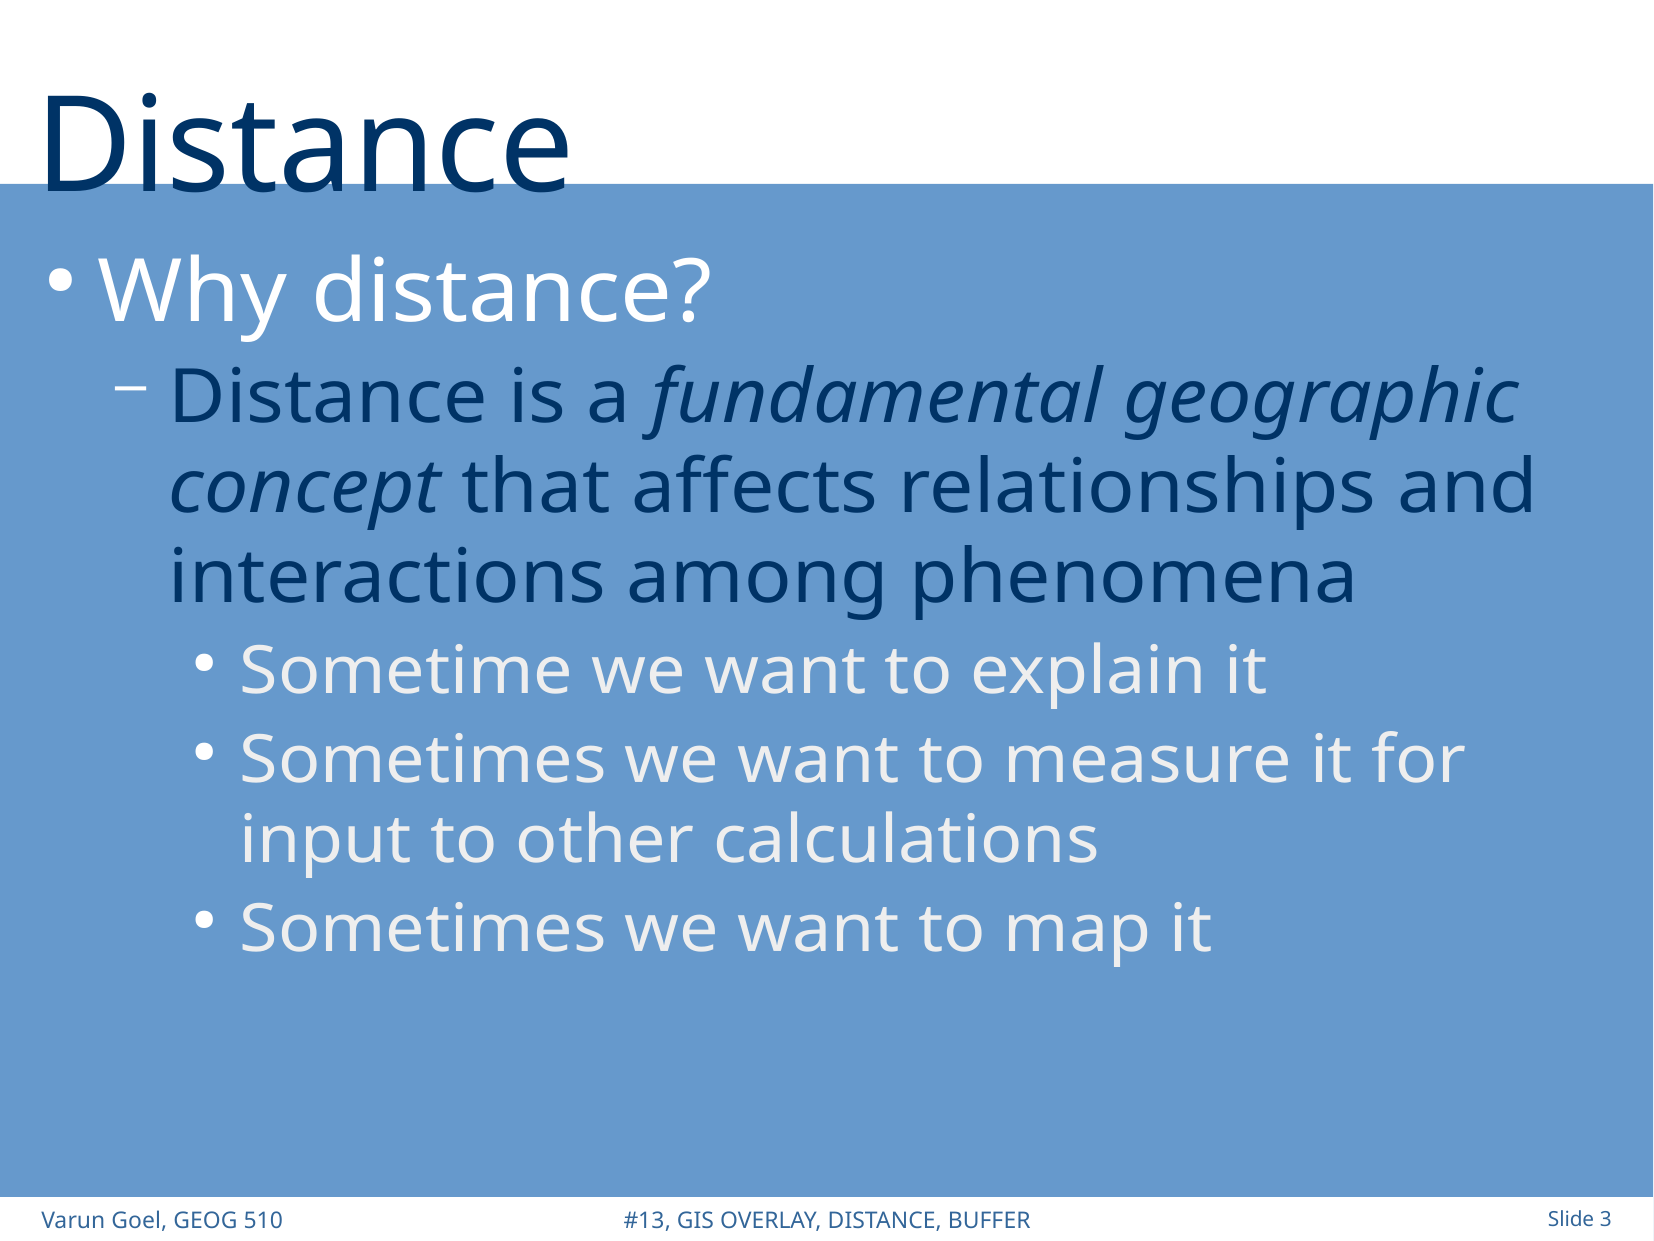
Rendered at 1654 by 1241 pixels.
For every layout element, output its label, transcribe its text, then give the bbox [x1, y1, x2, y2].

title Distance [35, 35, 1573, 237]
list Why distance? Distance is a fundamental geographic concept that affects relationships and interactions among phenomena Sometime we want to explain it Sometimes we want to measure it for input to other calculations Sometimes we want to map it [26, 237, 1601, 1156]
